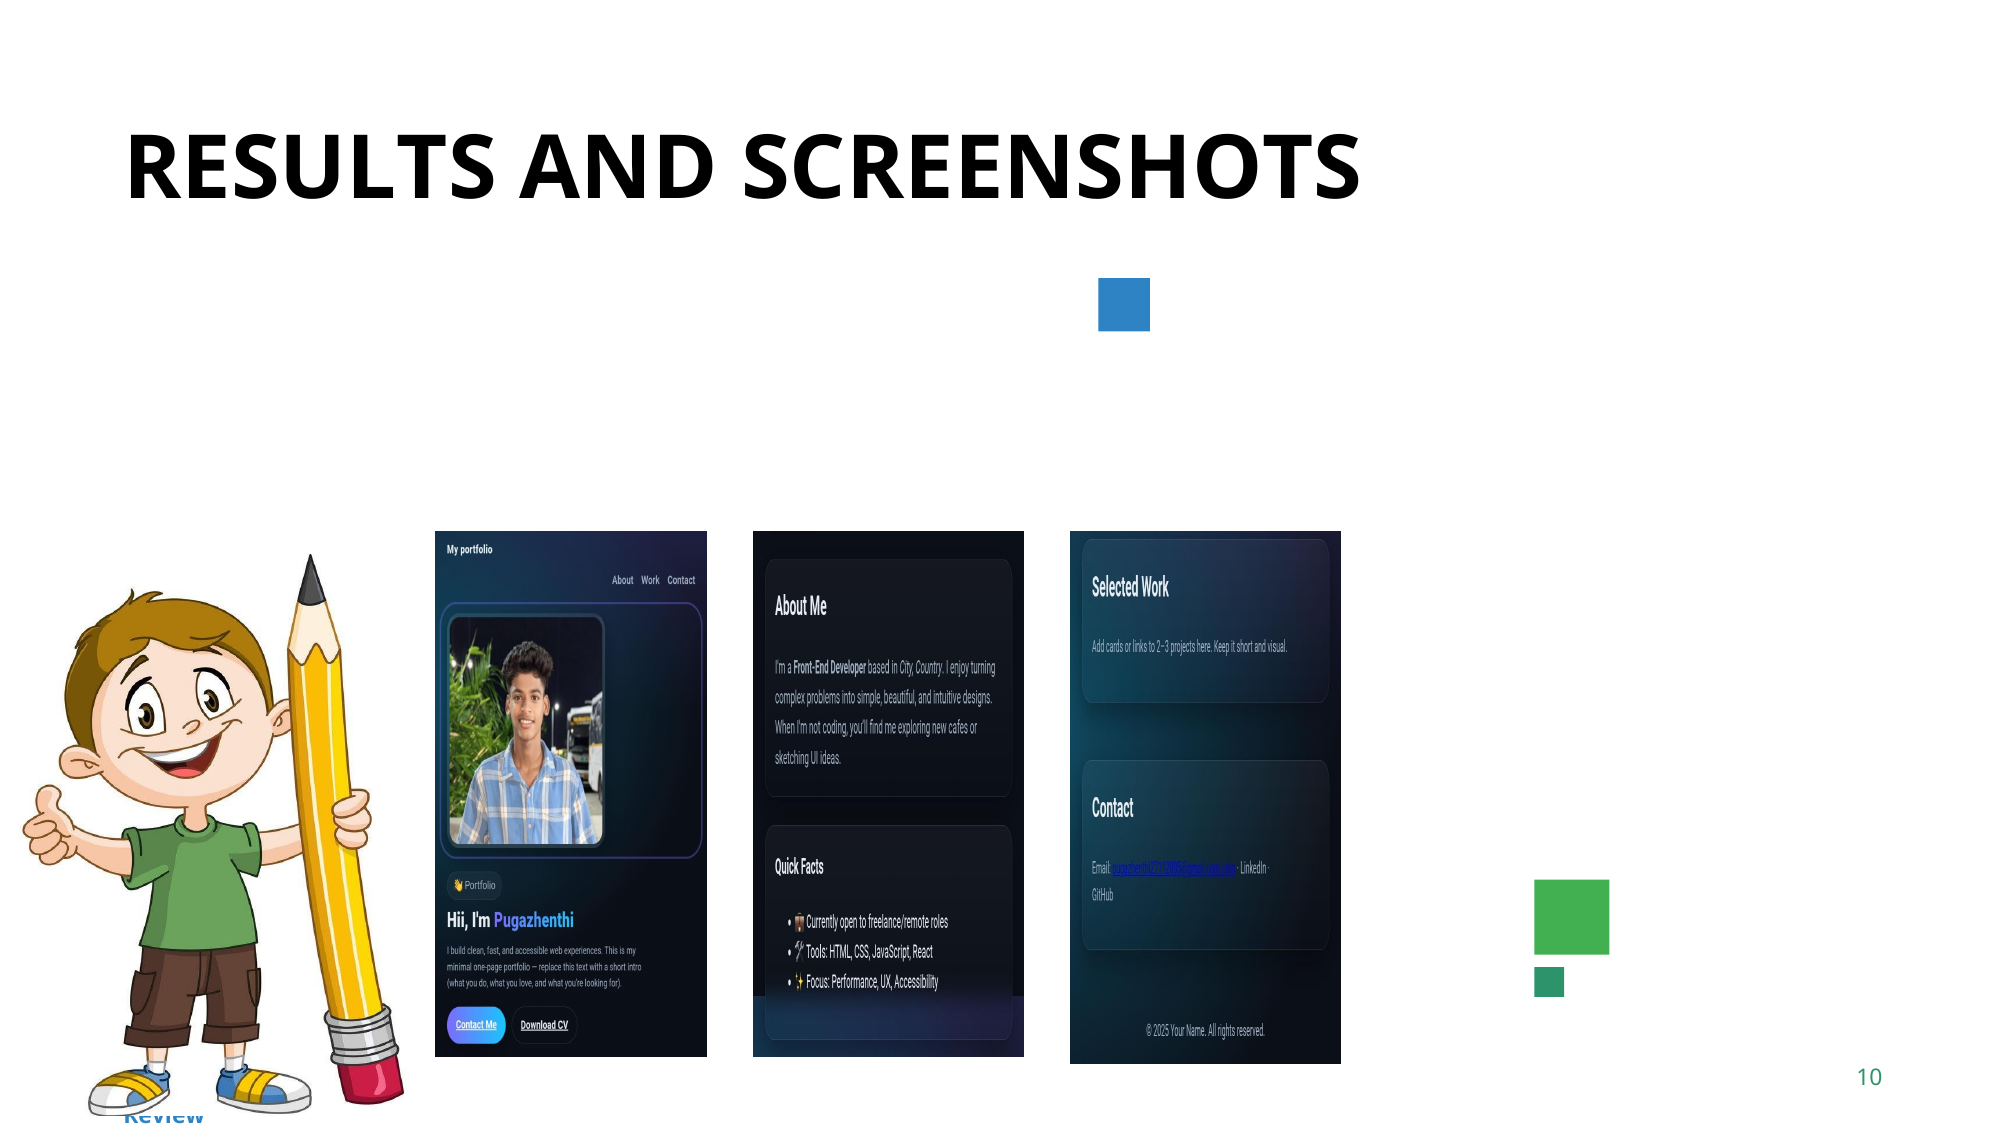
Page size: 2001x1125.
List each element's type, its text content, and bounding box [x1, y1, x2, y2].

picture [435, 531, 707, 1057]
picture [10, 554, 416, 1116]
text_box 10 [1849, 1061, 1888, 1094]
text_box [1534, 879, 1610, 955]
picture [753, 531, 1024, 1057]
picture [1070, 531, 1341, 1064]
text_box [1534, 967, 1565, 997]
title RESULTS AND SCREENSHOTS [121, 107, 1513, 218]
text_box [1098, 278, 1150, 332]
